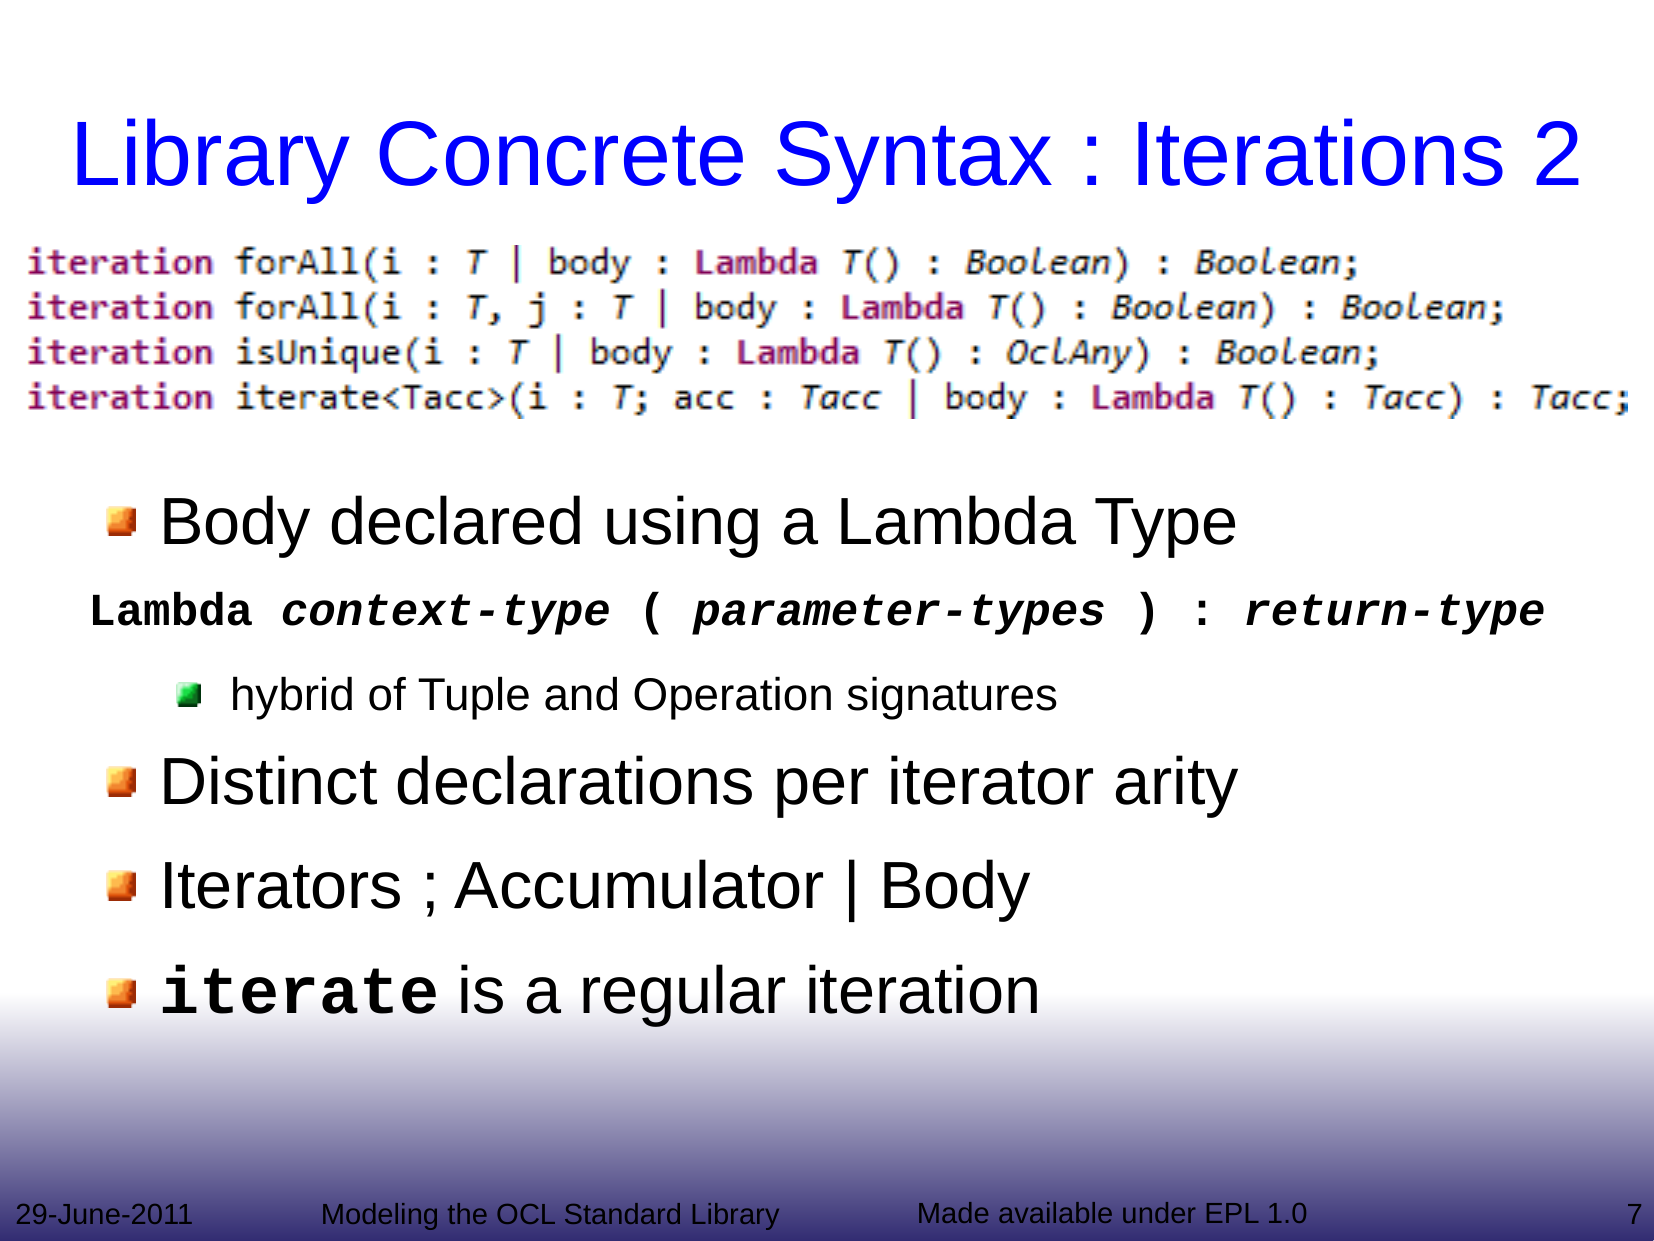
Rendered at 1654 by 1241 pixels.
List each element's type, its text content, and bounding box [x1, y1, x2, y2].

list Body declared using a Lambda Type Lambda context-type ( parameter-types ) : return-type hybrid of Tuple and Operation signatures Distinct declarations per iterator arity Iterators ; Accumulator | Body iterate is a regular iteration [88, 483, 1577, 1109]
picture [27, 245, 1628, 419]
title Library Concrete Syntax : Iterations 2 [47, 49, 1609, 245]
